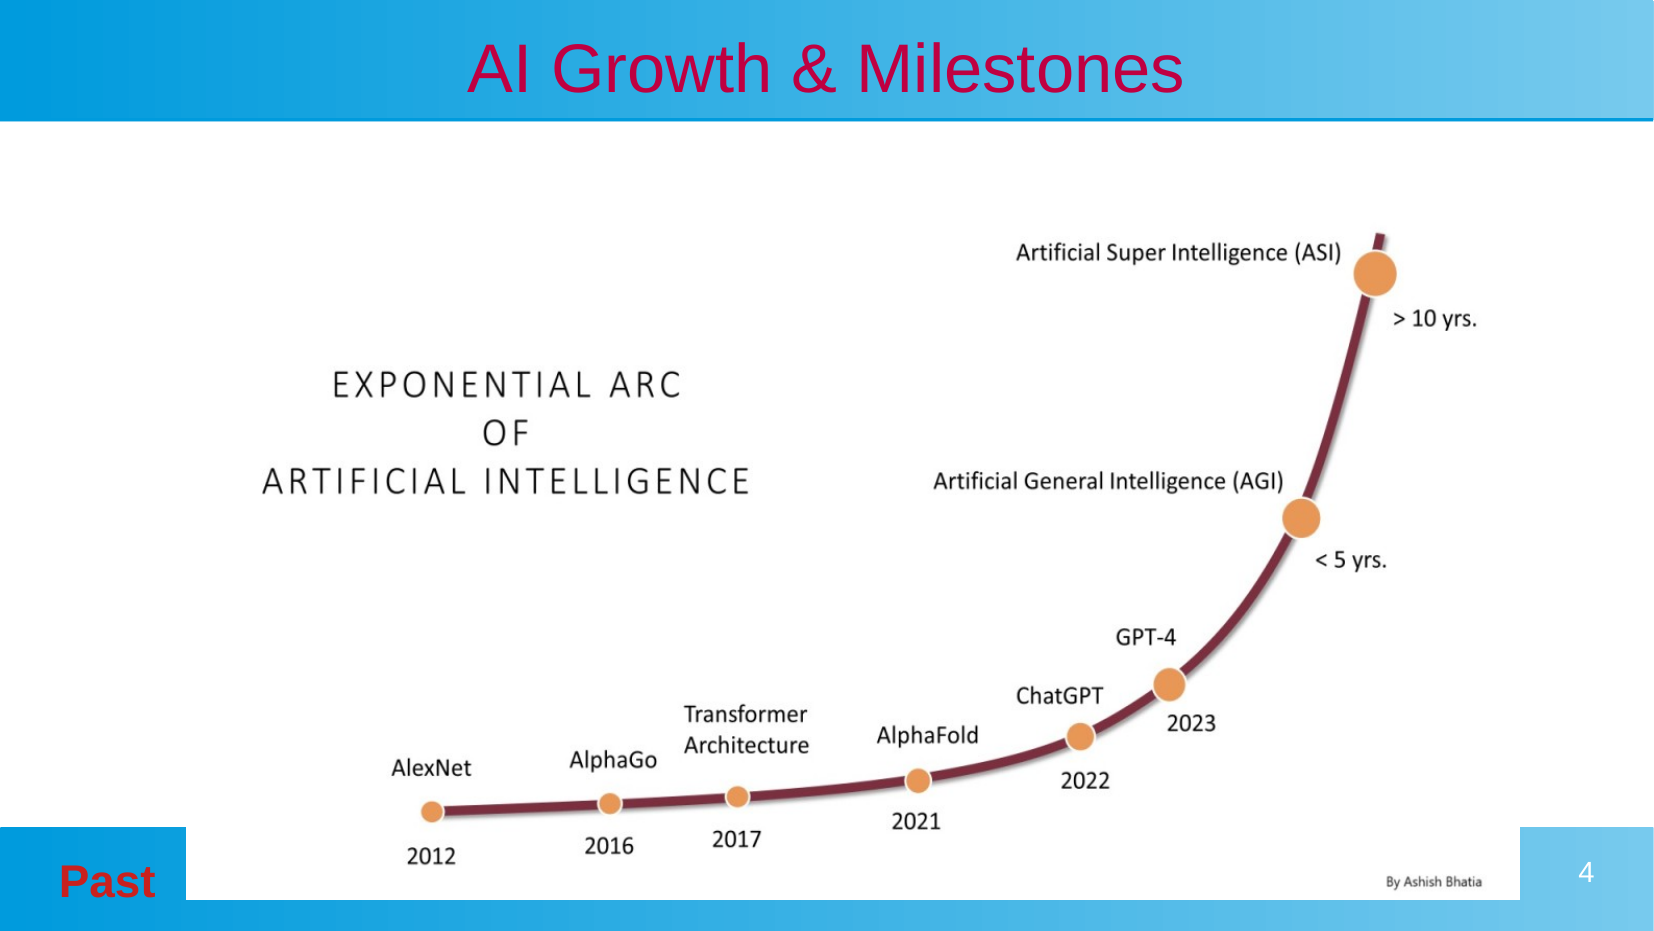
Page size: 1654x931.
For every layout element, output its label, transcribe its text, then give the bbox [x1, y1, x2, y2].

title AI Growth & Milestones [59, 29, 1595, 108]
picture [186, 124, 1520, 901]
